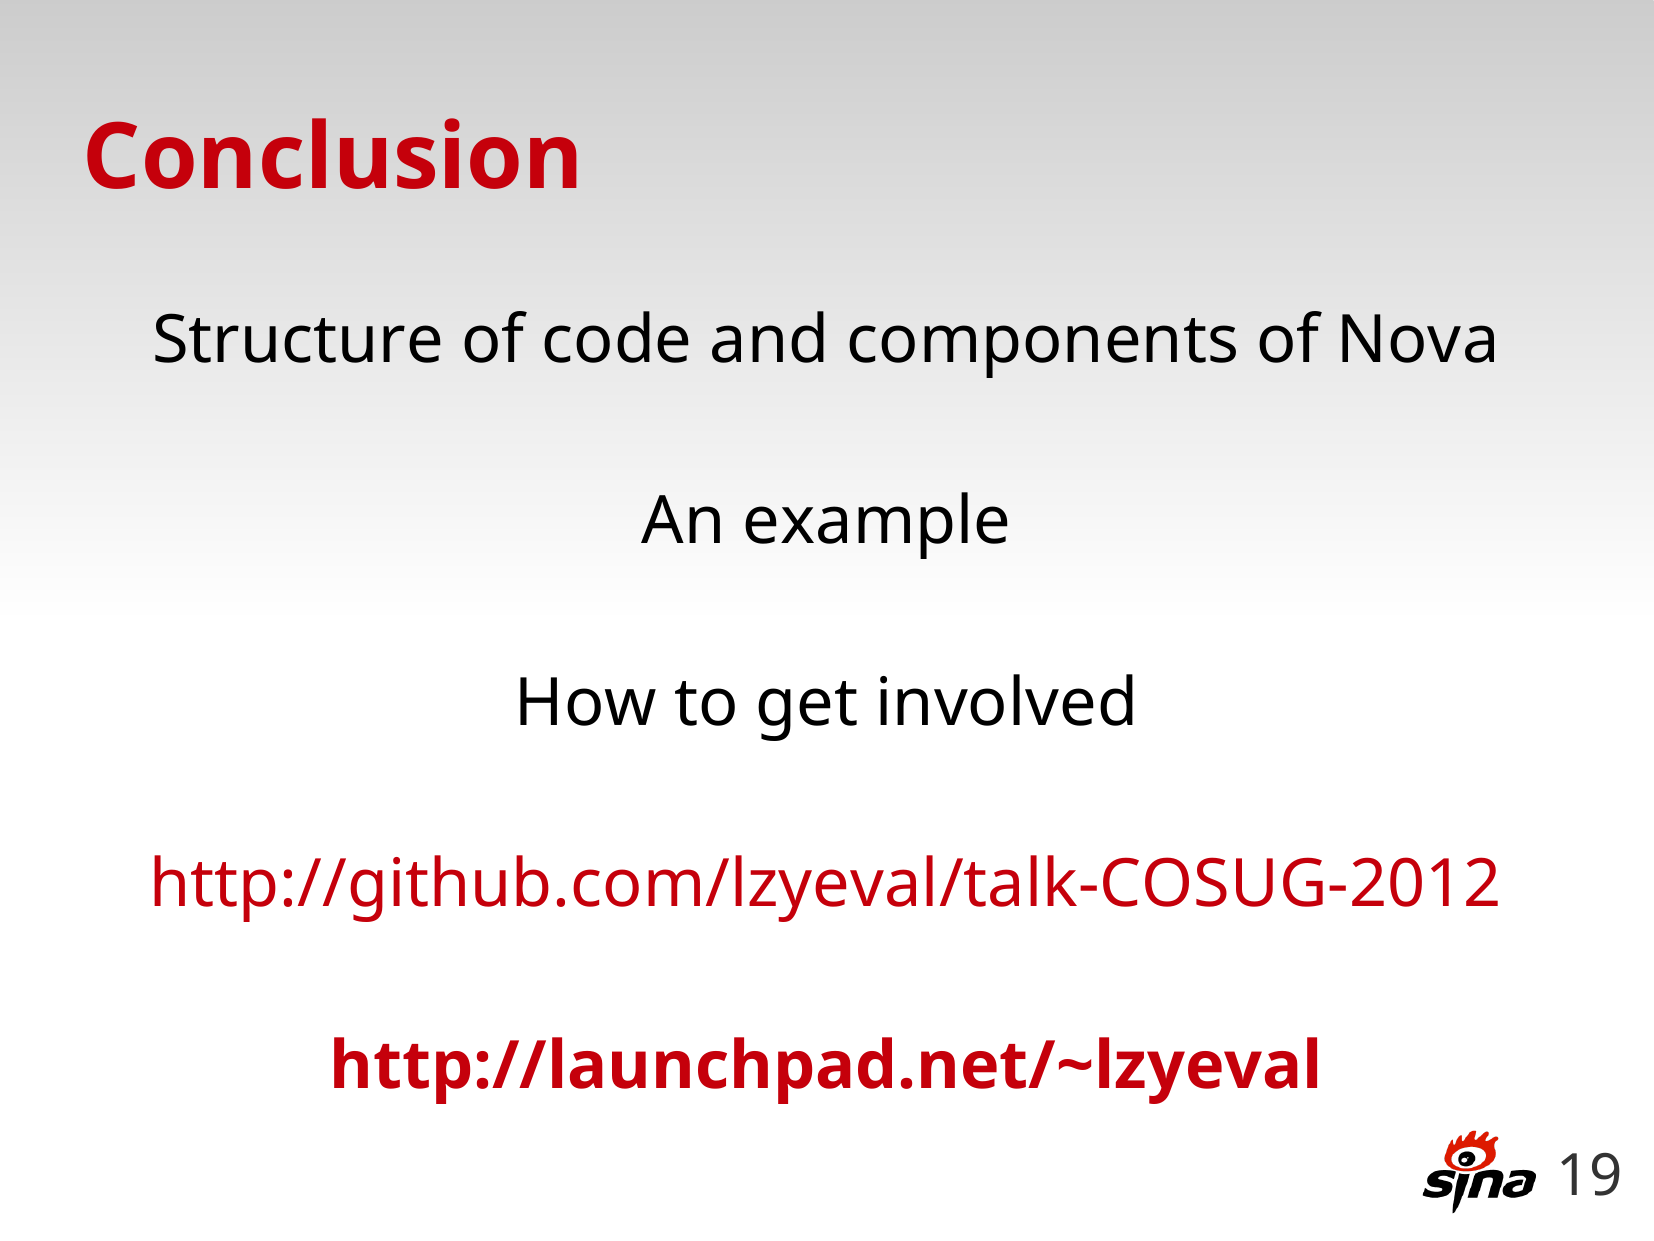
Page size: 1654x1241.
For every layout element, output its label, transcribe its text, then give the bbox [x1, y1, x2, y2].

picture [1394, 1109, 1564, 1241]
title Conclusion [82, 49, 1571, 257]
subtitle Structure of code and components of Nova An example How to get involved http://github.com/lzyeval/talk-COSUG-2012 http://launchpad.net/~lzyeval [82, 290, 1571, 1109]
